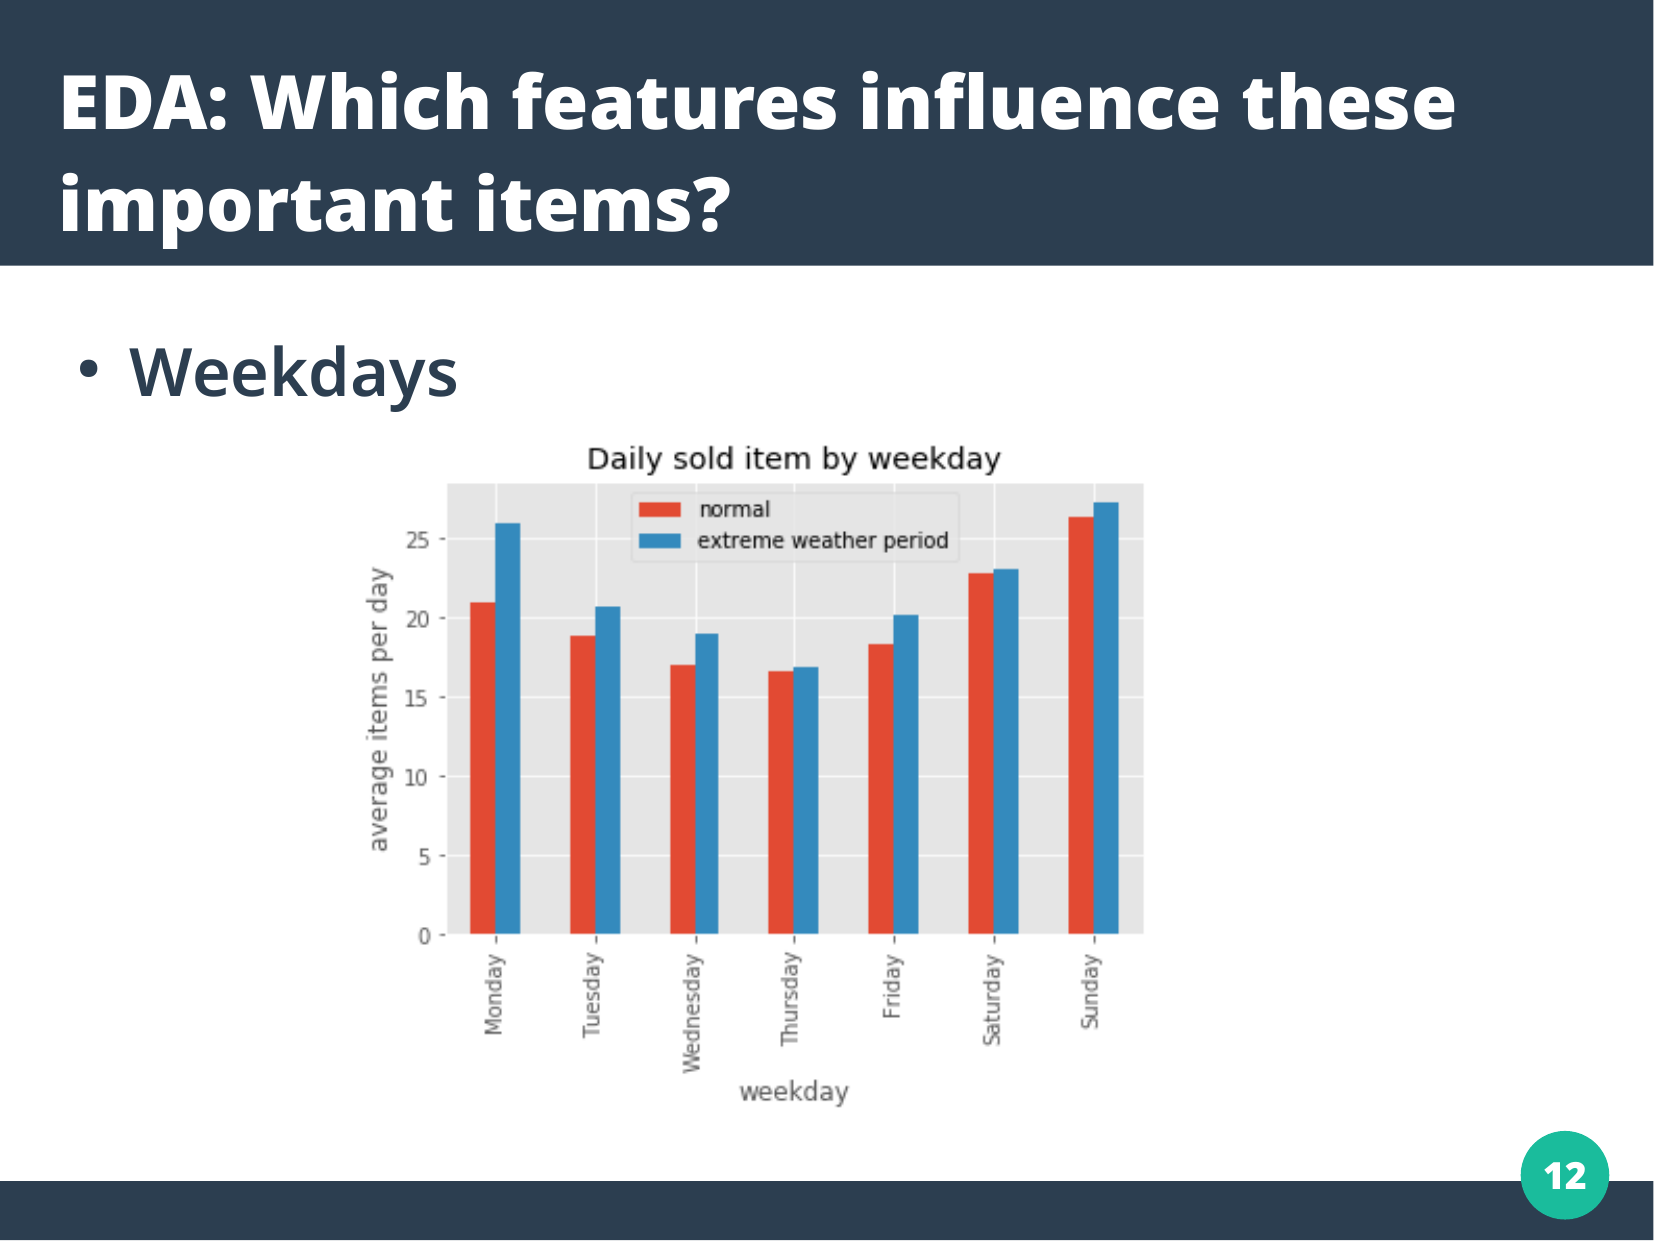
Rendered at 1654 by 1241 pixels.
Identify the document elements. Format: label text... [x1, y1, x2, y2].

list Weekdays [59, 324, 1595, 1152]
title EDA: Which features influence these important items? [59, 49, 1595, 207]
picture [354, 432, 1165, 1123]
